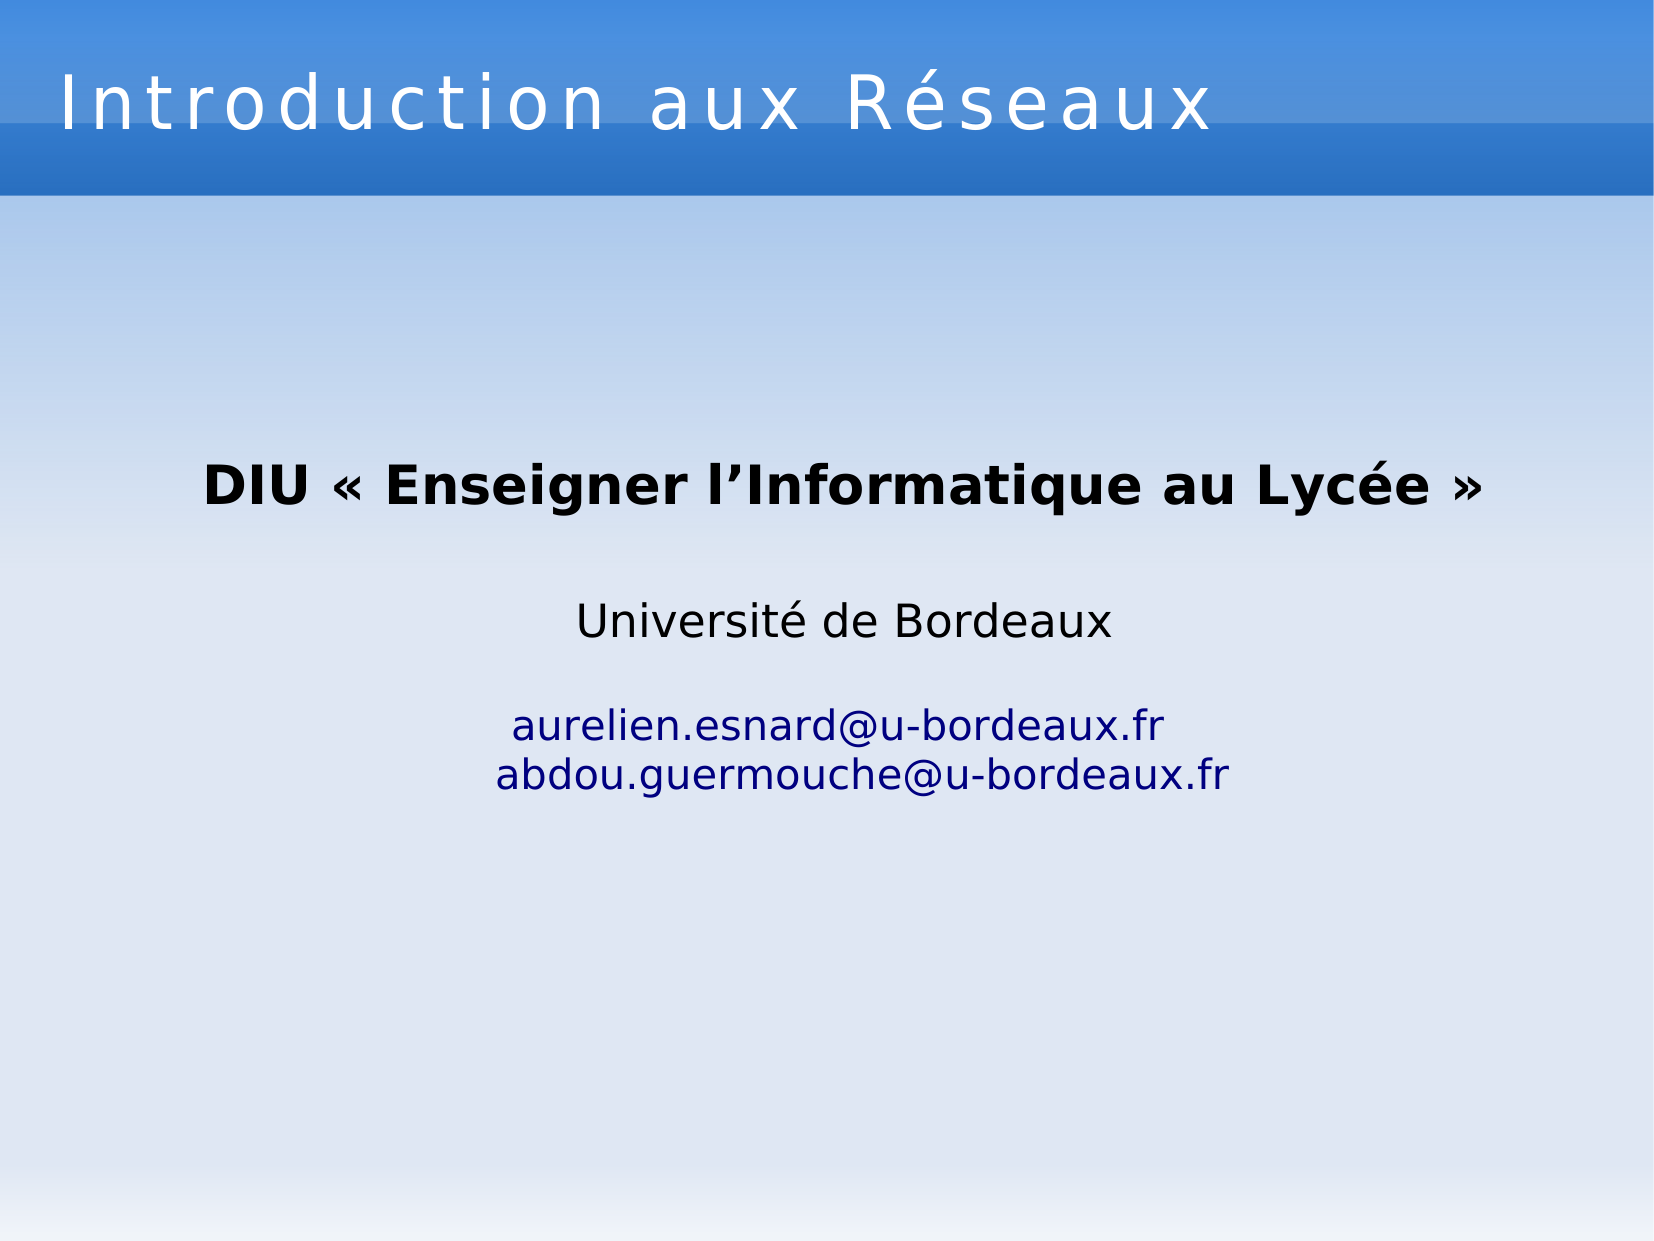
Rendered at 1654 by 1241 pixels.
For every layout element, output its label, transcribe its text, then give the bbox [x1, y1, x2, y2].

picture [0, 0, 1654, 1241]
title Introduction aux Réseaux [59, 29, 1270, 178]
subtitle DIU « Enseigner l’Informatique au Lycée » Université de Bordeaux aurelien.esnard@u-bordeaux.fr abdou.guermouche@u-bordeaux.fr [82, 290, 1571, 1109]
